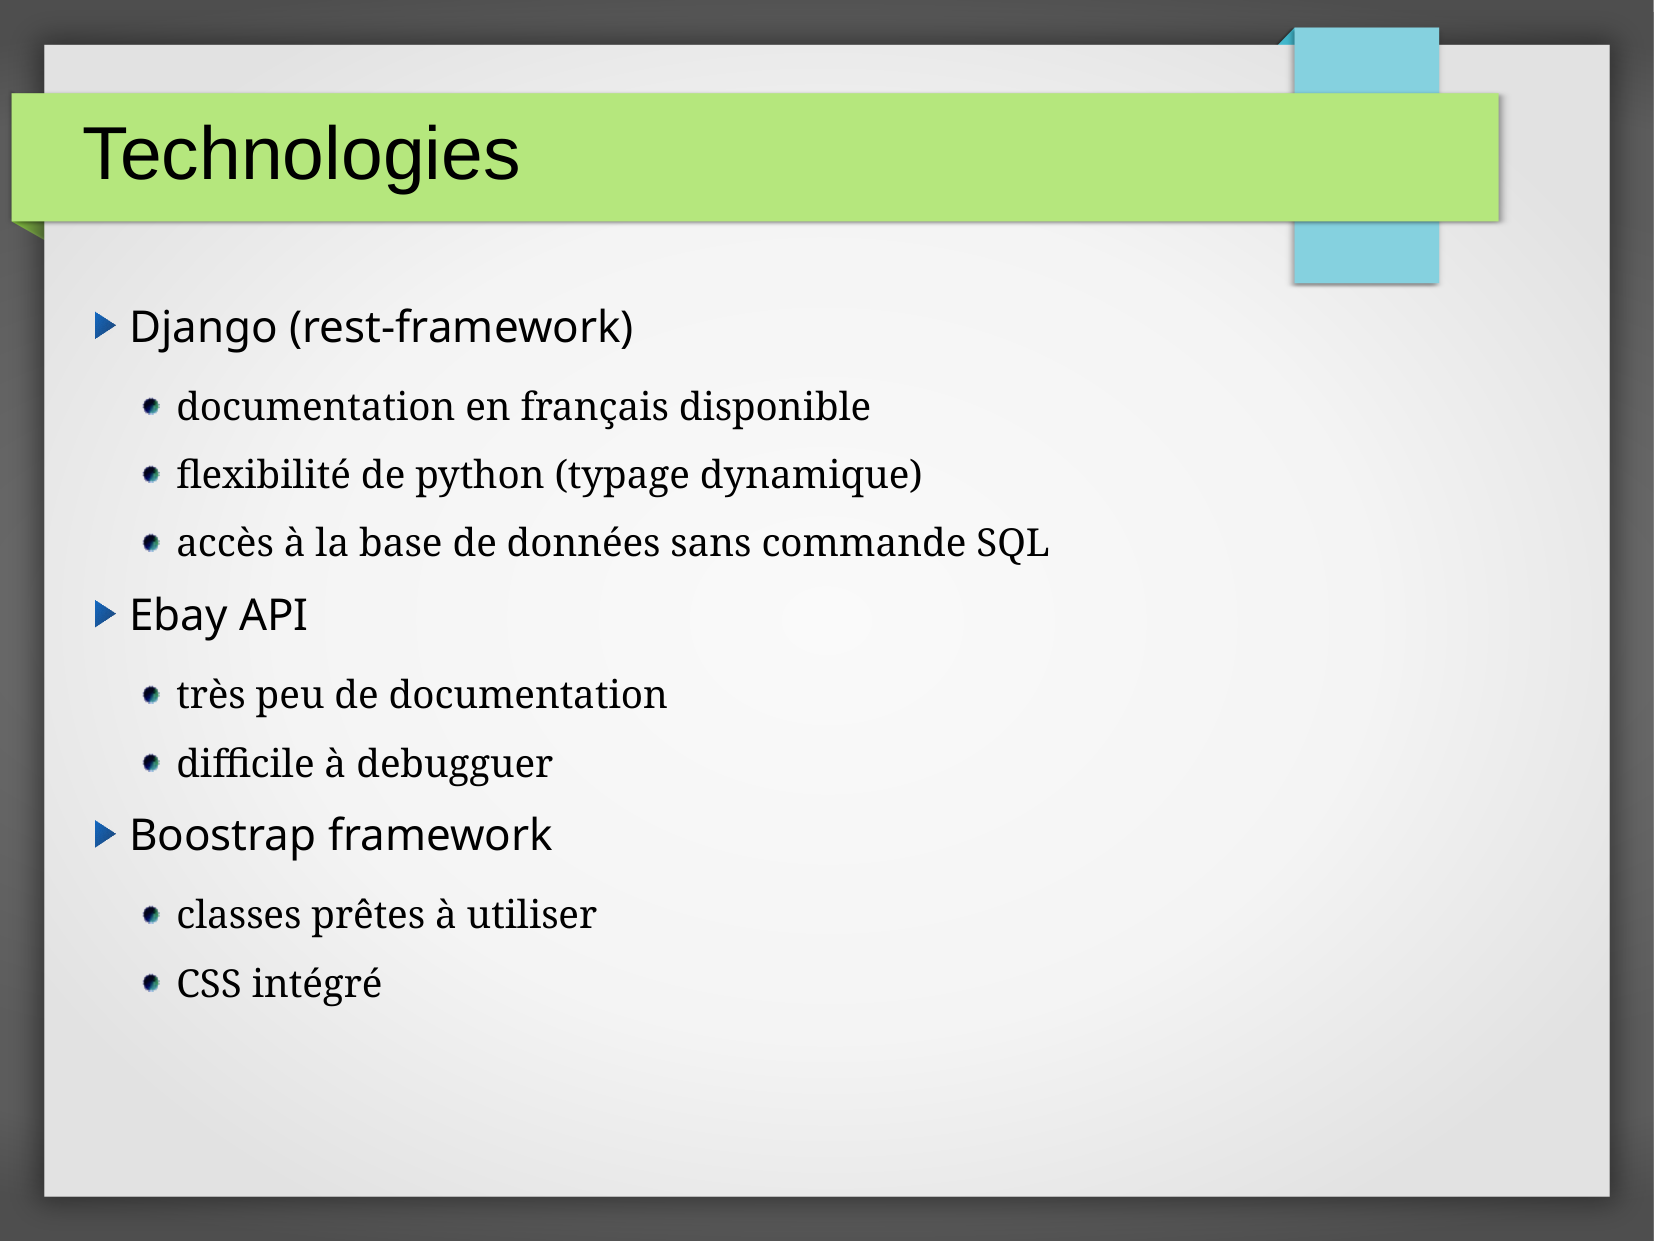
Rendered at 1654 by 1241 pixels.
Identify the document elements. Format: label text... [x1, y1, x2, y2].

title Technologies [82, 94, 1264, 213]
list Django (rest-framework) documentation en français disponible flexibilité de python (typage dynamique) accès à la base de données sans commande SQL Ebay API très peu de documentation difficile à debugguer Boostrap framework classes prêtes à utiliser CSS intégré [82, 295, 1571, 1015]
picture [0, 0, 1654, 1241]
